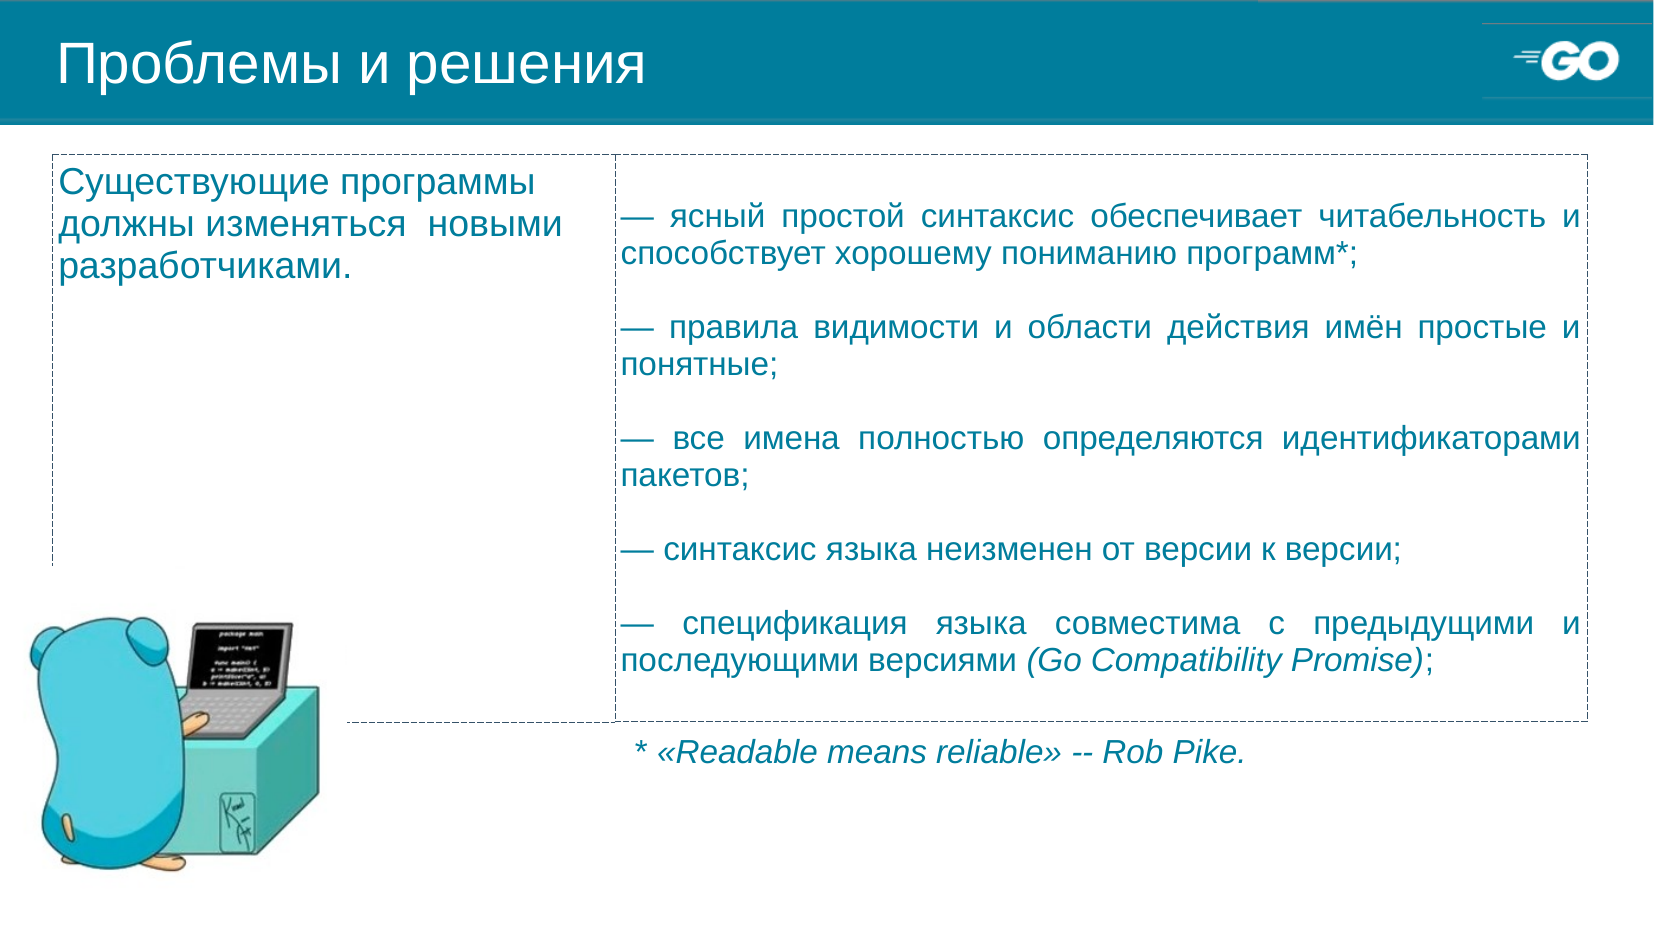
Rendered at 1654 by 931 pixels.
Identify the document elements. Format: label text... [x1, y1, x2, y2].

table_header Существующие программы должны изменяться новыми разработчиками. [52, 155, 615, 722]
table_header — ясный простой синтаксис обеспечивает читабельность и способствует хорошему пониманию программ*; — правила видимости и области действия имён простые и понятные; — все имена полностью определяются идентификаторами пакетов; — синтаксис языка неизменен от версии к версии; — спецификация языка совместима с предыдущими и последующими версиями (Go Compatibility Promise); [615, 155, 1588, 722]
text_box * «Readable means reliable» -- Rob Pike. [620, 726, 1595, 815]
text_box Проблемы и решения [41, 23, 1495, 104]
picture [1542, 41, 1619, 81]
picture [5, 566, 347, 922]
